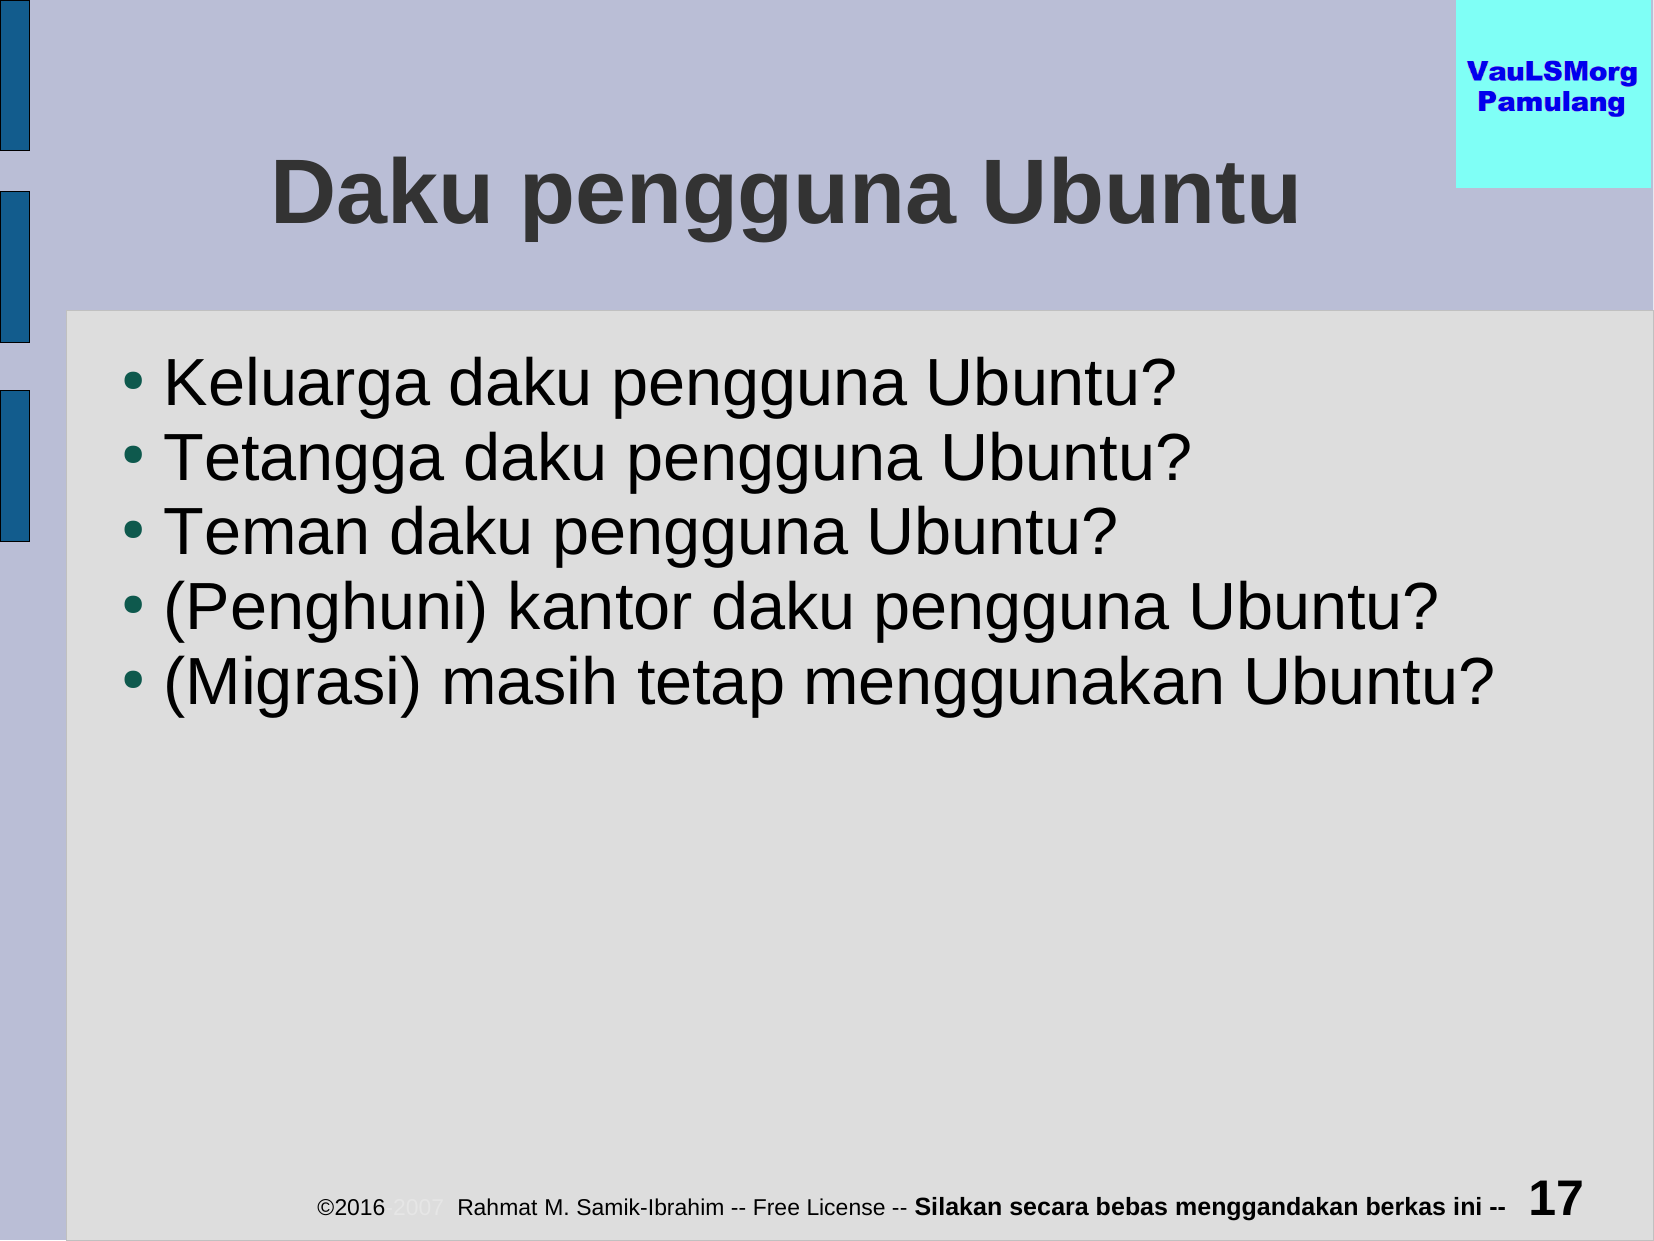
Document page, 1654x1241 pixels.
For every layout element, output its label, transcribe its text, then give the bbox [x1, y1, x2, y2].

list Keluarga daku pengguna Ubuntu? Tetangga daku pengguna Ubuntu? Teman daku pengguna Ubuntu? (Penghuni) kantor daku pengguna Ubuntu? (Migrasi) masih tetap menggunakan Ubuntu? [121, 344, 1534, 1065]
picture [1456, 0, 1651, 188]
title Daku pengguna Ubuntu [80, 87, 1494, 296]
